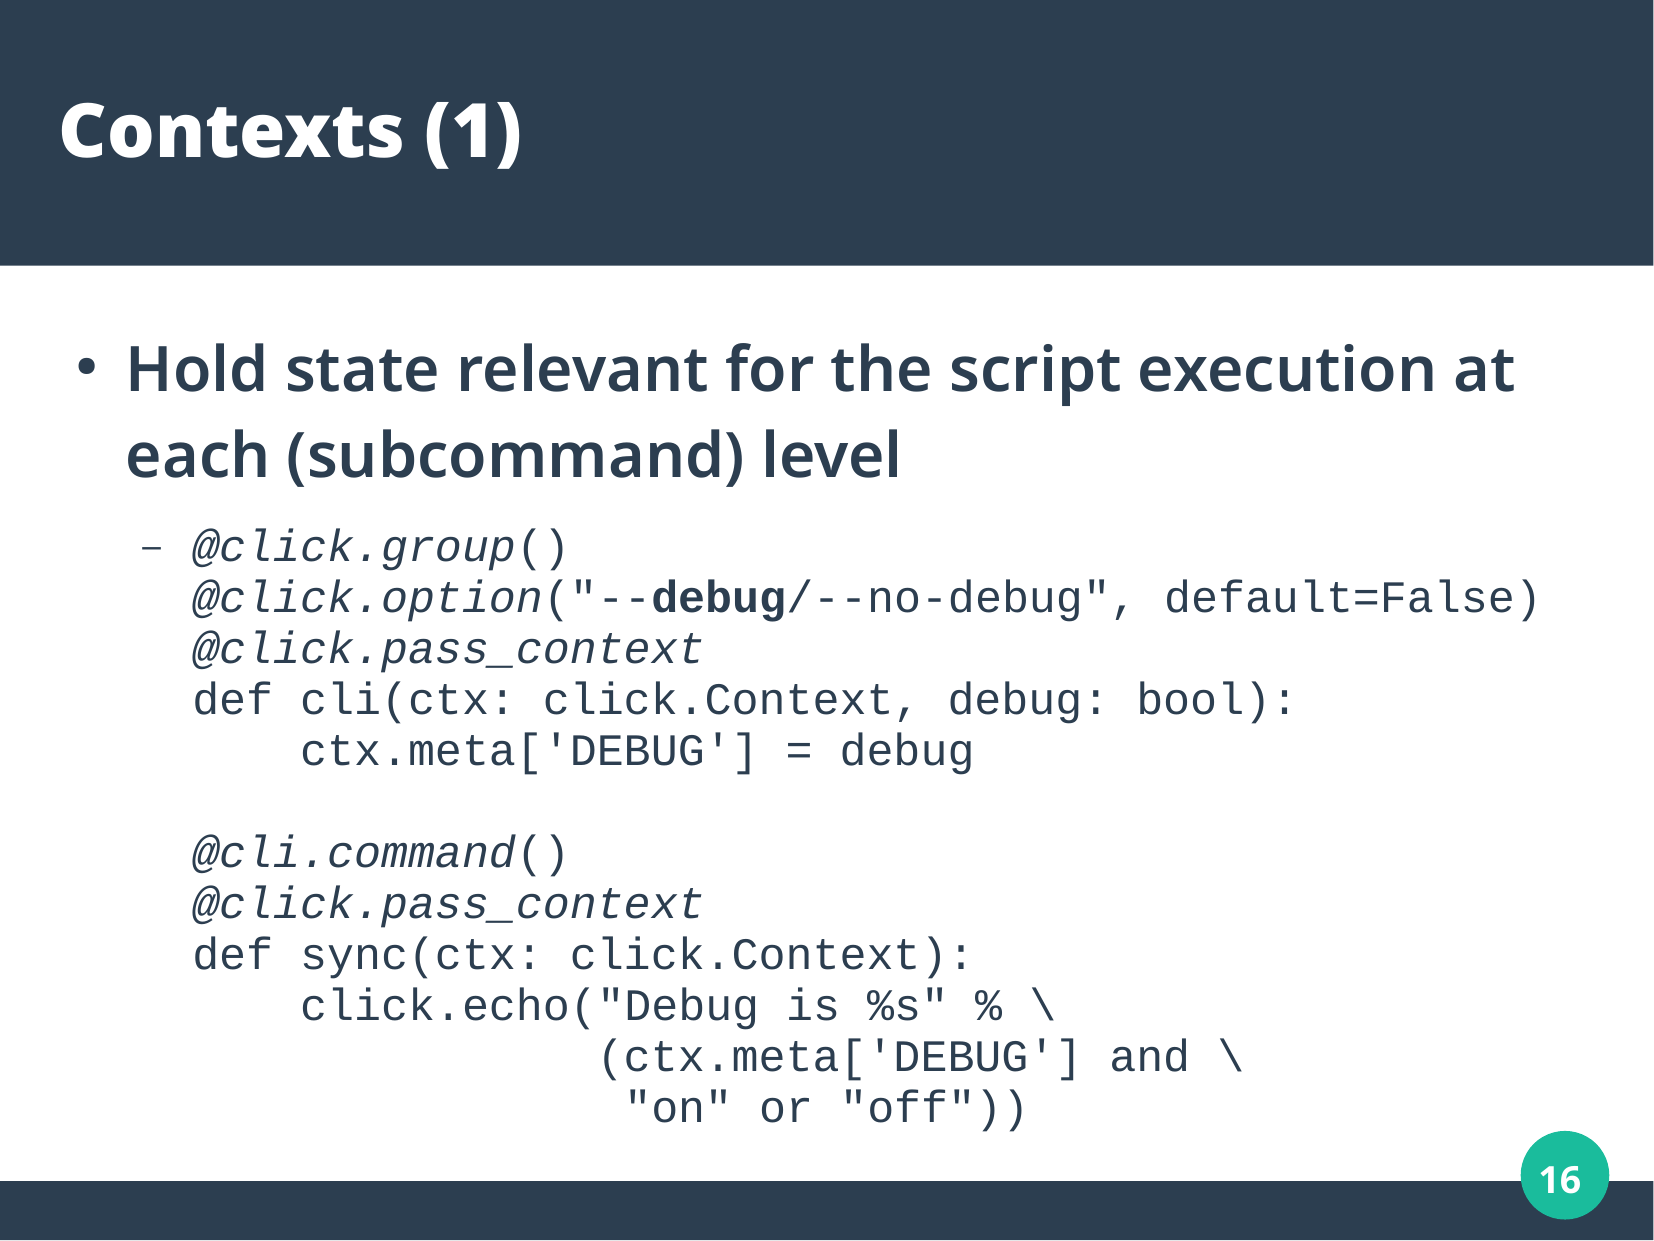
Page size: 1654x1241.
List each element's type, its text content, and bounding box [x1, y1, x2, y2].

text_box <number> [1523, 1146, 1654, 1205]
list Hold state relevant for the script execution at each (subcommand) level @click.group() @click.option("--debug/--no-debug", default=False) @click.pass_context def cli(ctx: click.Context, debug: bool): ctx.meta['DEBUG'] = debug @cli.command() @click.pass_context def sync(ctx: click.Context): click.echo("Debug is %s" % \ (ctx.meta['DEBUG'] and \ "on" or "off")) [59, 324, 1595, 1152]
title Contexts (1) [59, 49, 1595, 207]
